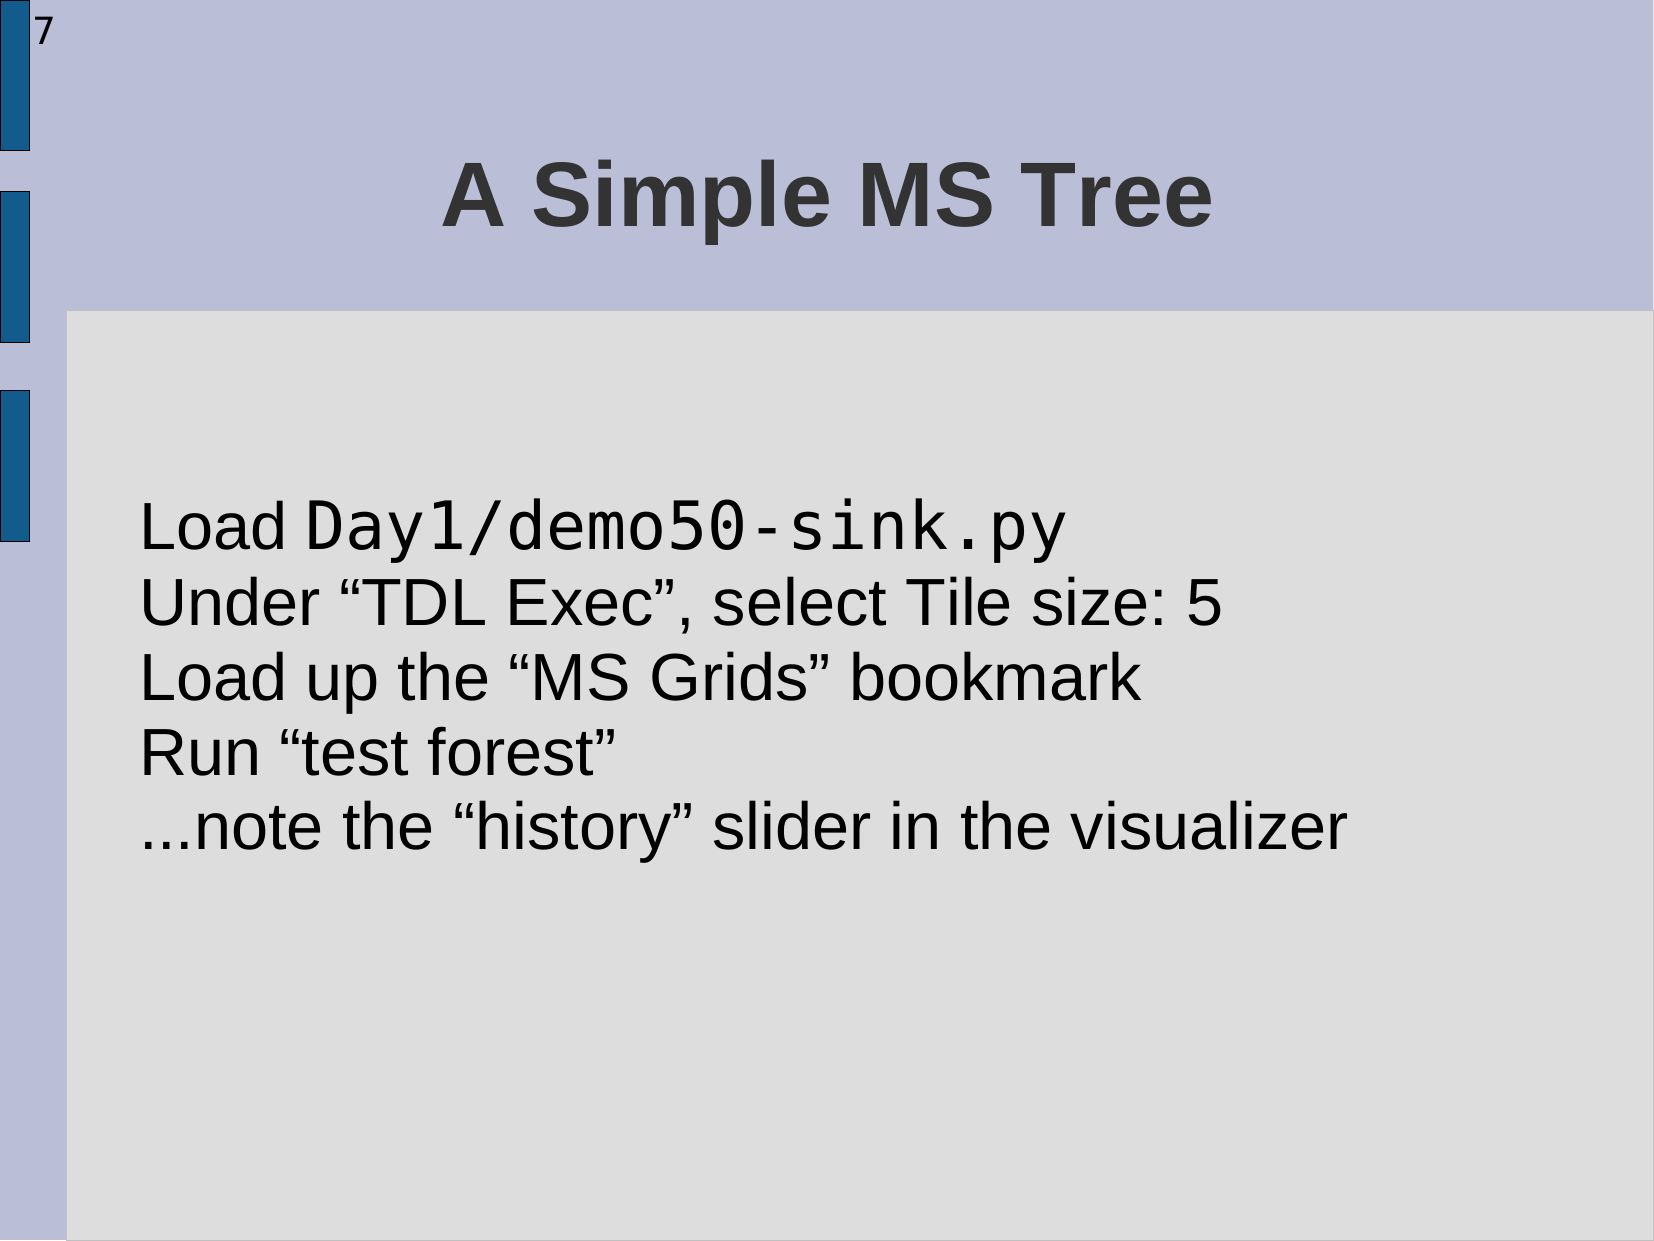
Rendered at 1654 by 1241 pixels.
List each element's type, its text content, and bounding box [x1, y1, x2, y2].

title A Simple MS Tree [121, 91, 1534, 299]
text_box 14 [19, 2, 254, 76]
list Load Day1/demo50-sink.py Under “TDL Exec”, select Tile size: 5 Load up the “MS Grids” bookmark Run “test forest” ...note the “history” slider in the visualizer [121, 487, 1534, 1112]
